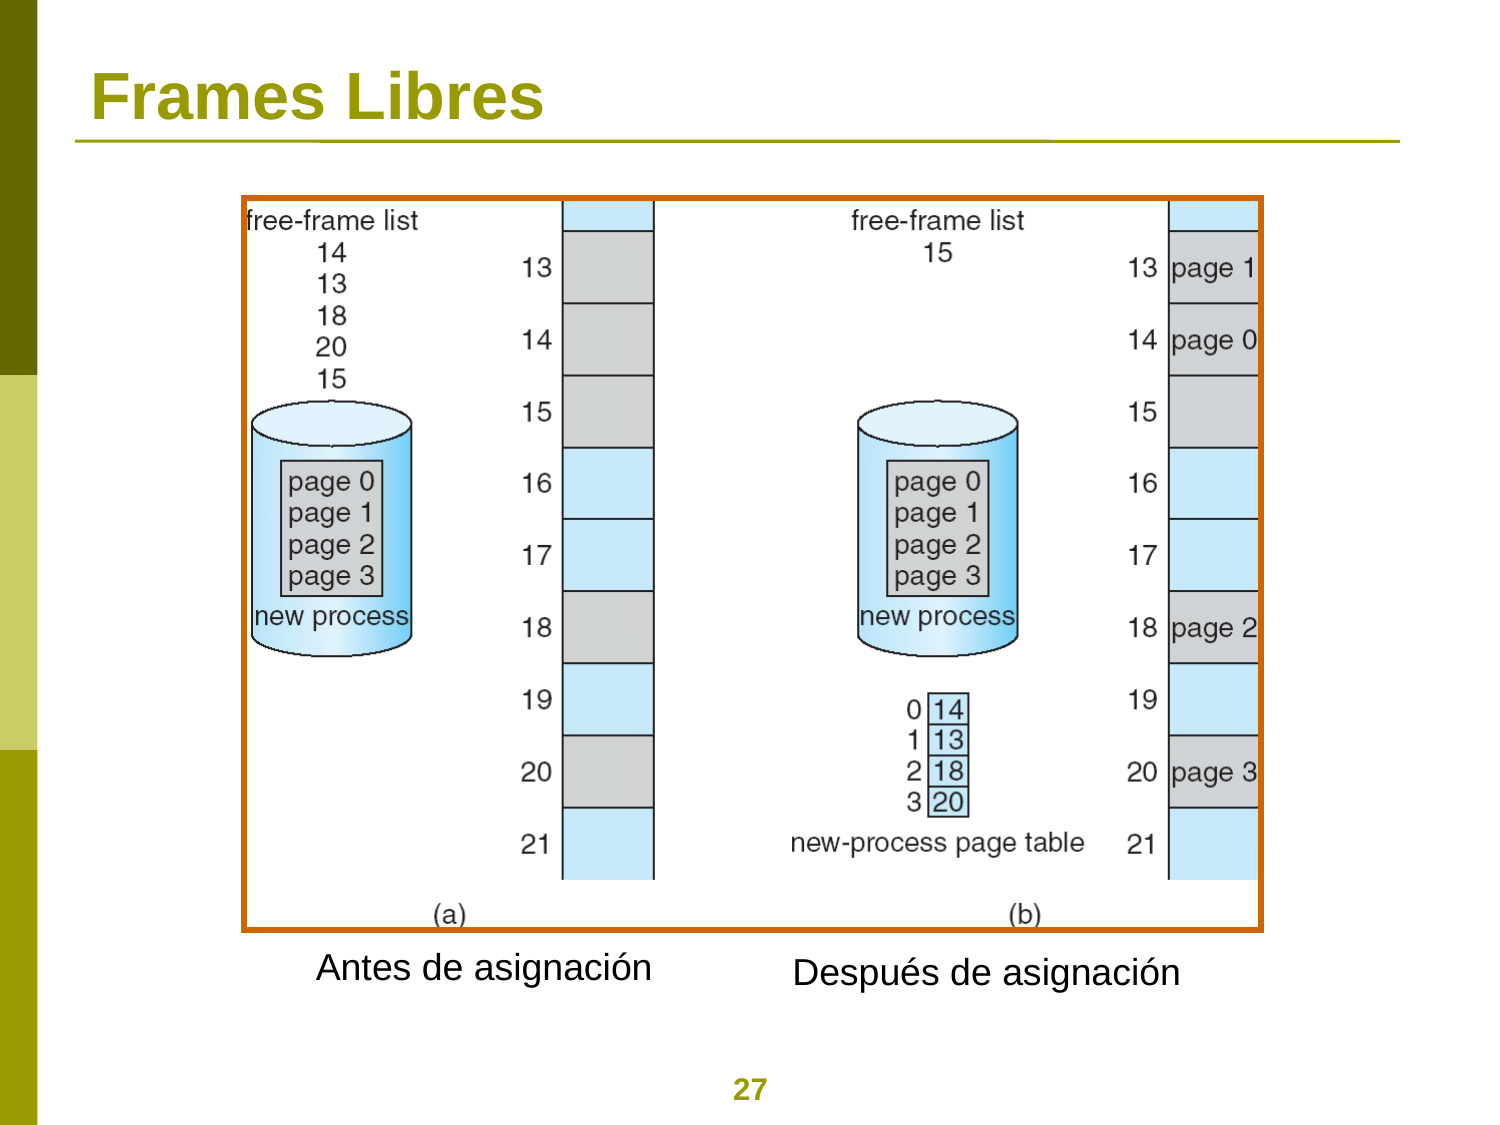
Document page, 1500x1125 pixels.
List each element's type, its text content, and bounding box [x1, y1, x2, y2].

text_box Antes de asignación [301, 935, 668, 996]
picture [247, 201, 1259, 927]
text_box Frames Libres [75, 45, 1426, 141]
text_box Después de asignación [777, 940, 1196, 1002]
